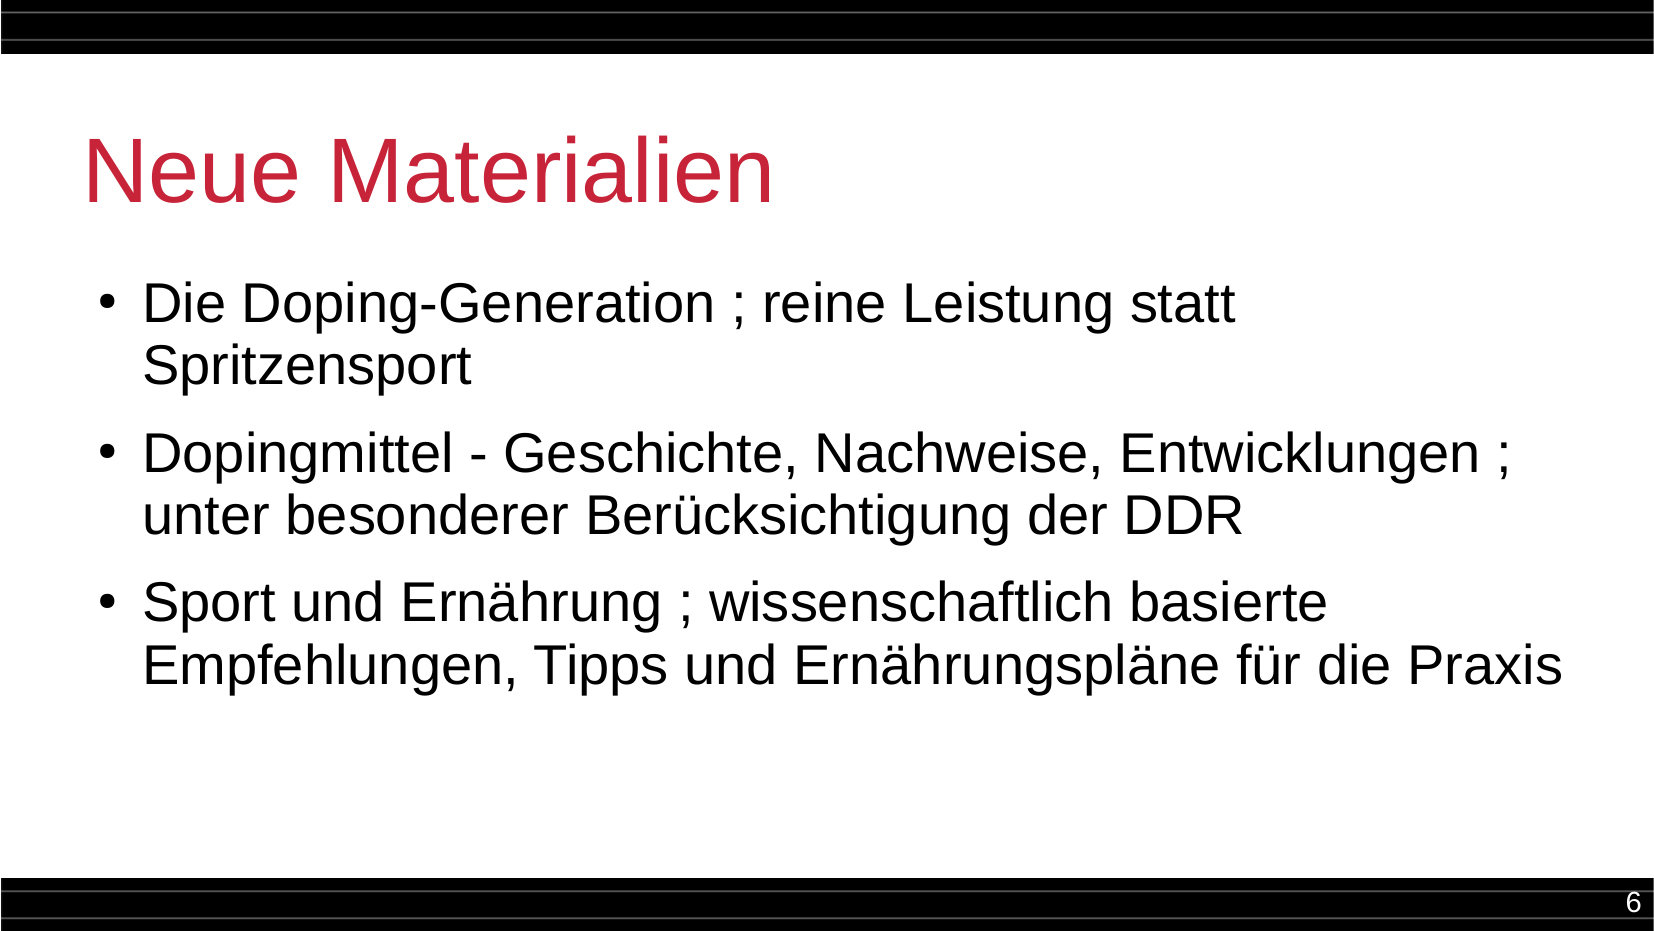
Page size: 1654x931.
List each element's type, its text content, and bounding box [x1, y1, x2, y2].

picture [1, 878, 1654, 931]
title Neue Materialien [82, 92, 1571, 249]
picture [1, 0, 1654, 54]
list Die Doping-Generation ; reine Leistung statt Spritzensport Dopingmittel - Geschichte, Nachweise, Entwicklungen ; unter besonderer Berücksichtigung der DDR Sport und Ernährung ; wissenschaftlich basierte Empfehlungen, Tipps und Ernährungspläne für die Praxis [82, 271, 1571, 758]
